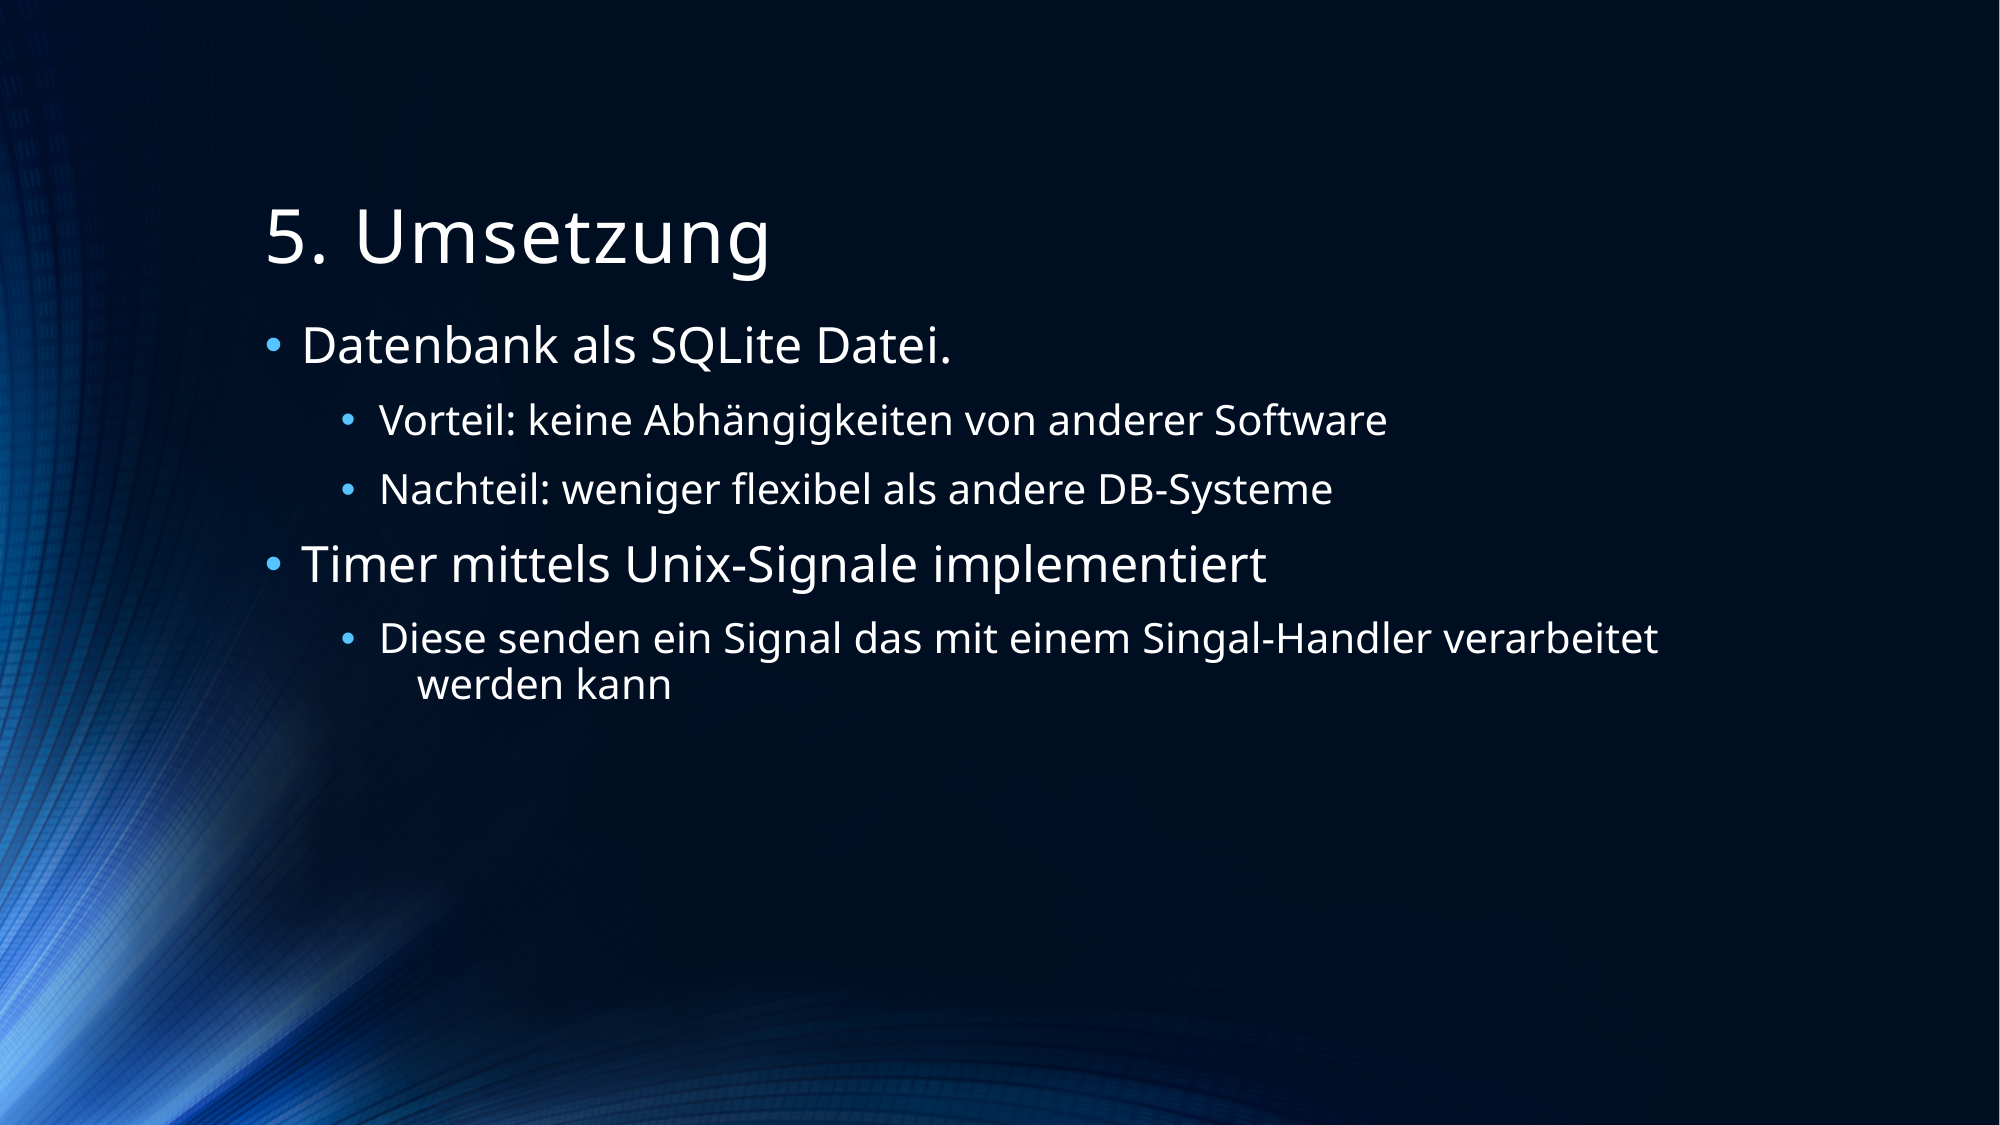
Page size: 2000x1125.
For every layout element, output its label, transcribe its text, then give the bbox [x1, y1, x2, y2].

list Datenbank als SQLite Datei. Vorteil: keine Abhängigkeiten von anderer Software Nachteil: weniger flexibel als andere DB-Systeme Timer mittels Unix-Signale implementiert Diese senden ein Signal das mit einem Singal-Handler verarbeitet werden kann [249, 312, 1749, 988]
picture [0, 0, 2000, 1125]
title 5. Umsetzung [249, 62, 1750, 288]
